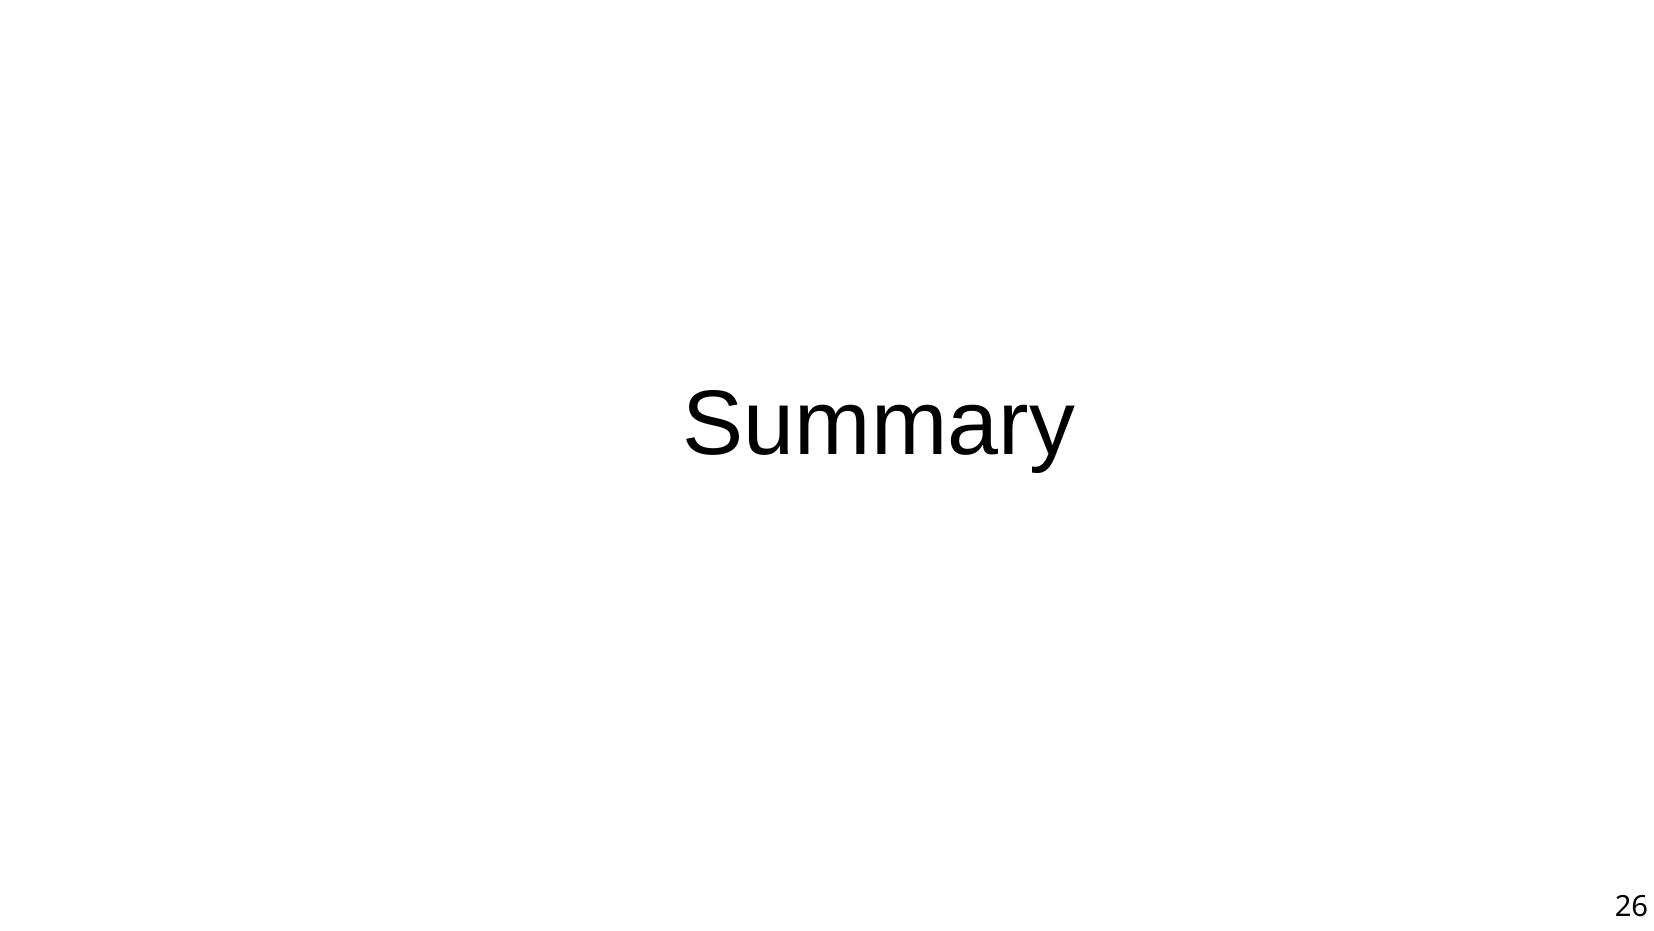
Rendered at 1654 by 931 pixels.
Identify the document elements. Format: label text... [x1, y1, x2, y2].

title Summary [135, 345, 1624, 501]
